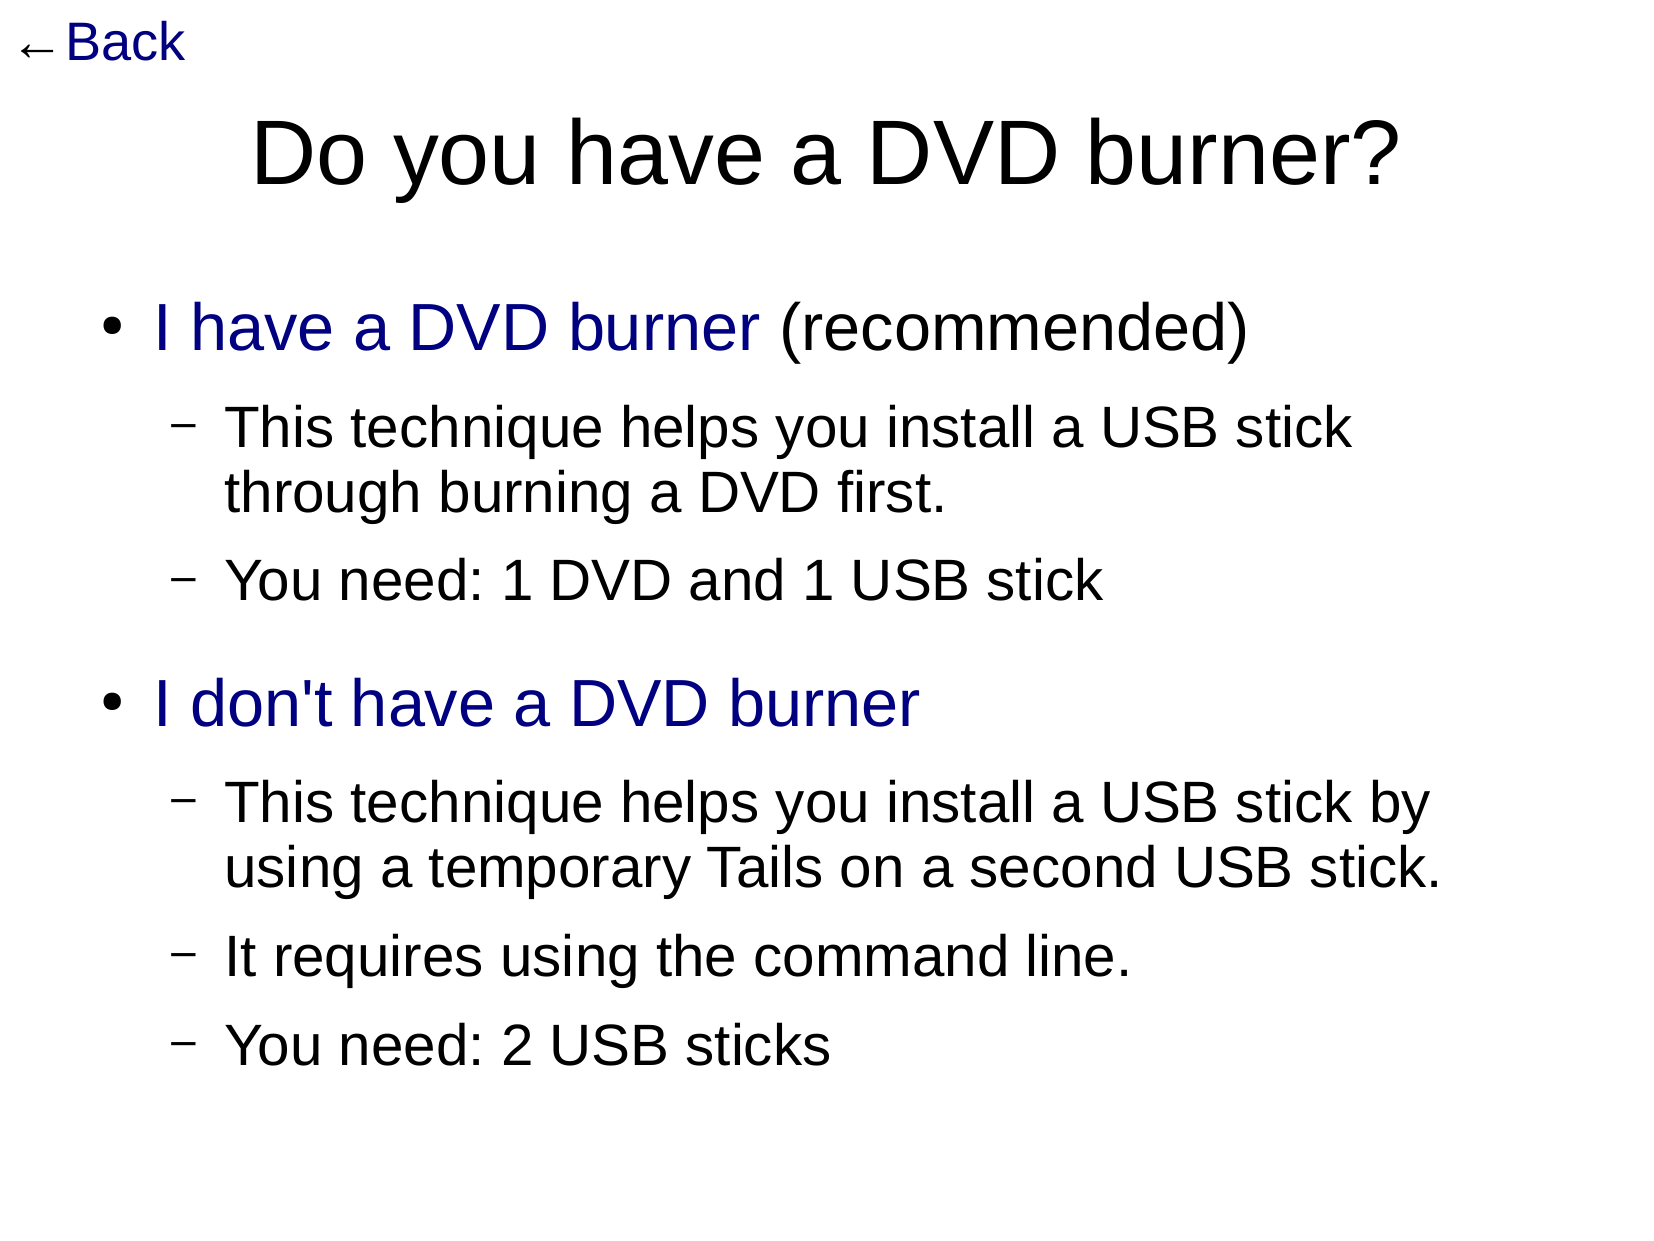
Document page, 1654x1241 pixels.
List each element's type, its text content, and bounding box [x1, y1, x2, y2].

title Do you have a DVD burner? [82, 49, 1571, 257]
list I have a DVD burner (recommended) This technique helps you install a USB stick through burning a DVD first. You need: 1 DVD and 1 USB stick [82, 290, 1538, 634]
list ←Back [10, 10, 271, 96]
list I don't have a DVD burner This technique helps you install a USB stick by using a temporary Tails on a second USB stick. It requires using the command line. You need: 2 USB sticks [82, 665, 1538, 1111]
